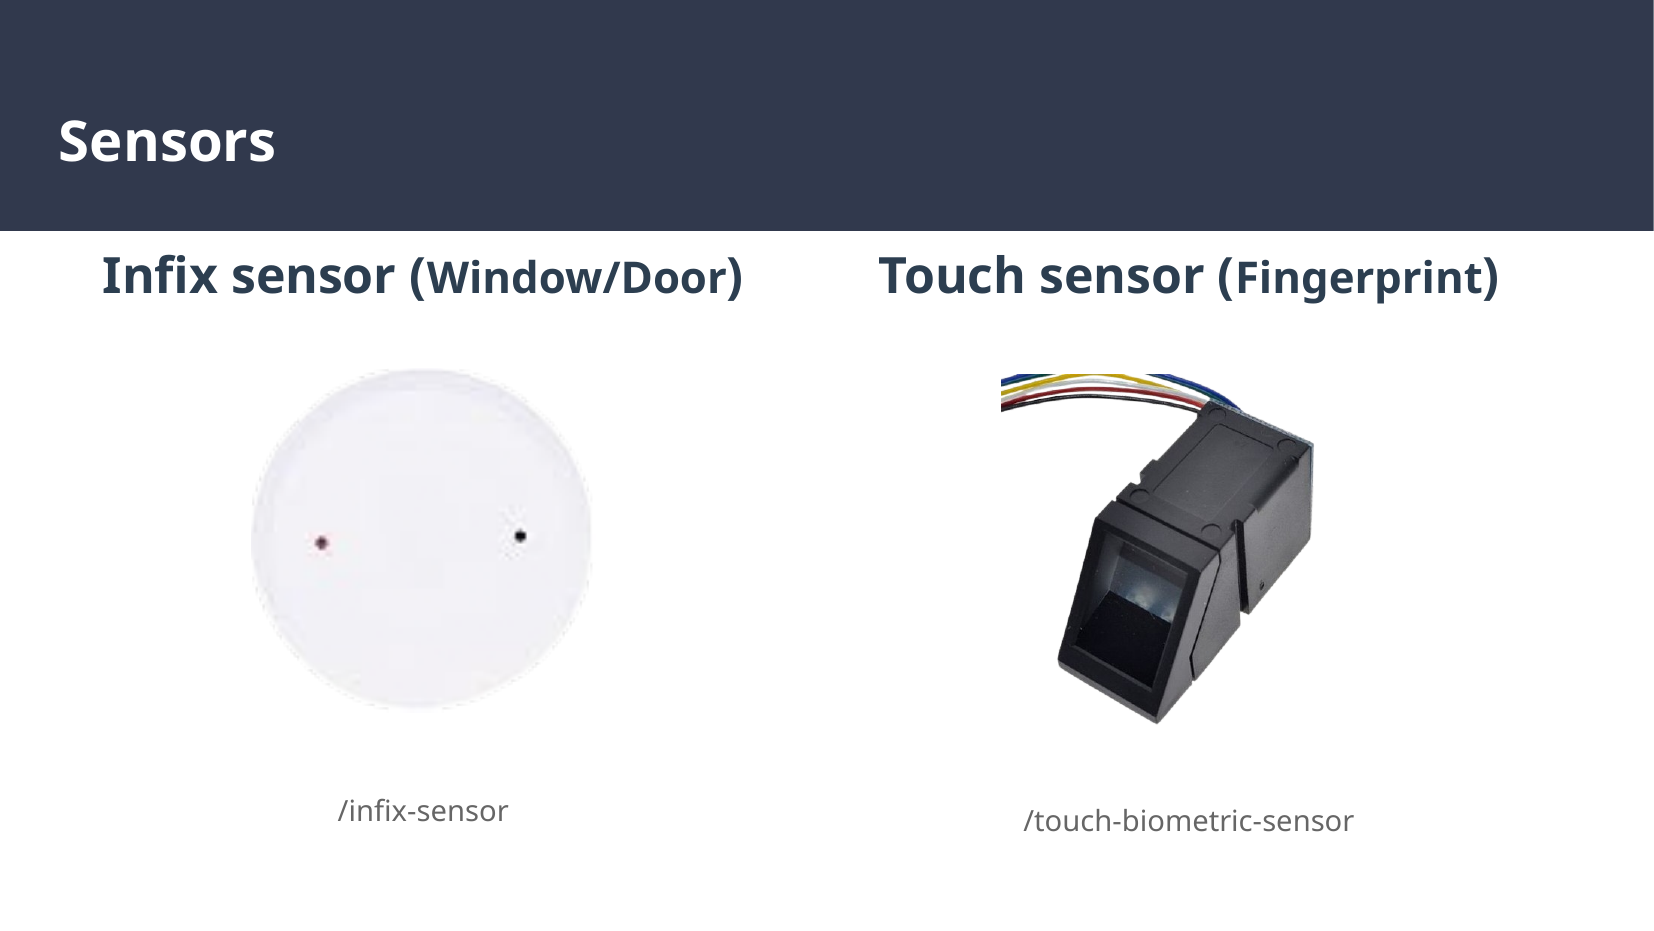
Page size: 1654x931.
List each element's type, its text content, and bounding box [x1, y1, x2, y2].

text_box Infix sensor (Window/Door) [59, 243, 788, 338]
text_box Sensors [59, 79, 1595, 198]
text_box /infix-sensor [269, 777, 577, 843]
picture [251, 368, 596, 713]
picture [1001, 374, 1377, 750]
text_box Touch sensor (Fingerprint) [825, 243, 1554, 338]
text_box /touch-biometric-sensor [983, 787, 1395, 853]
